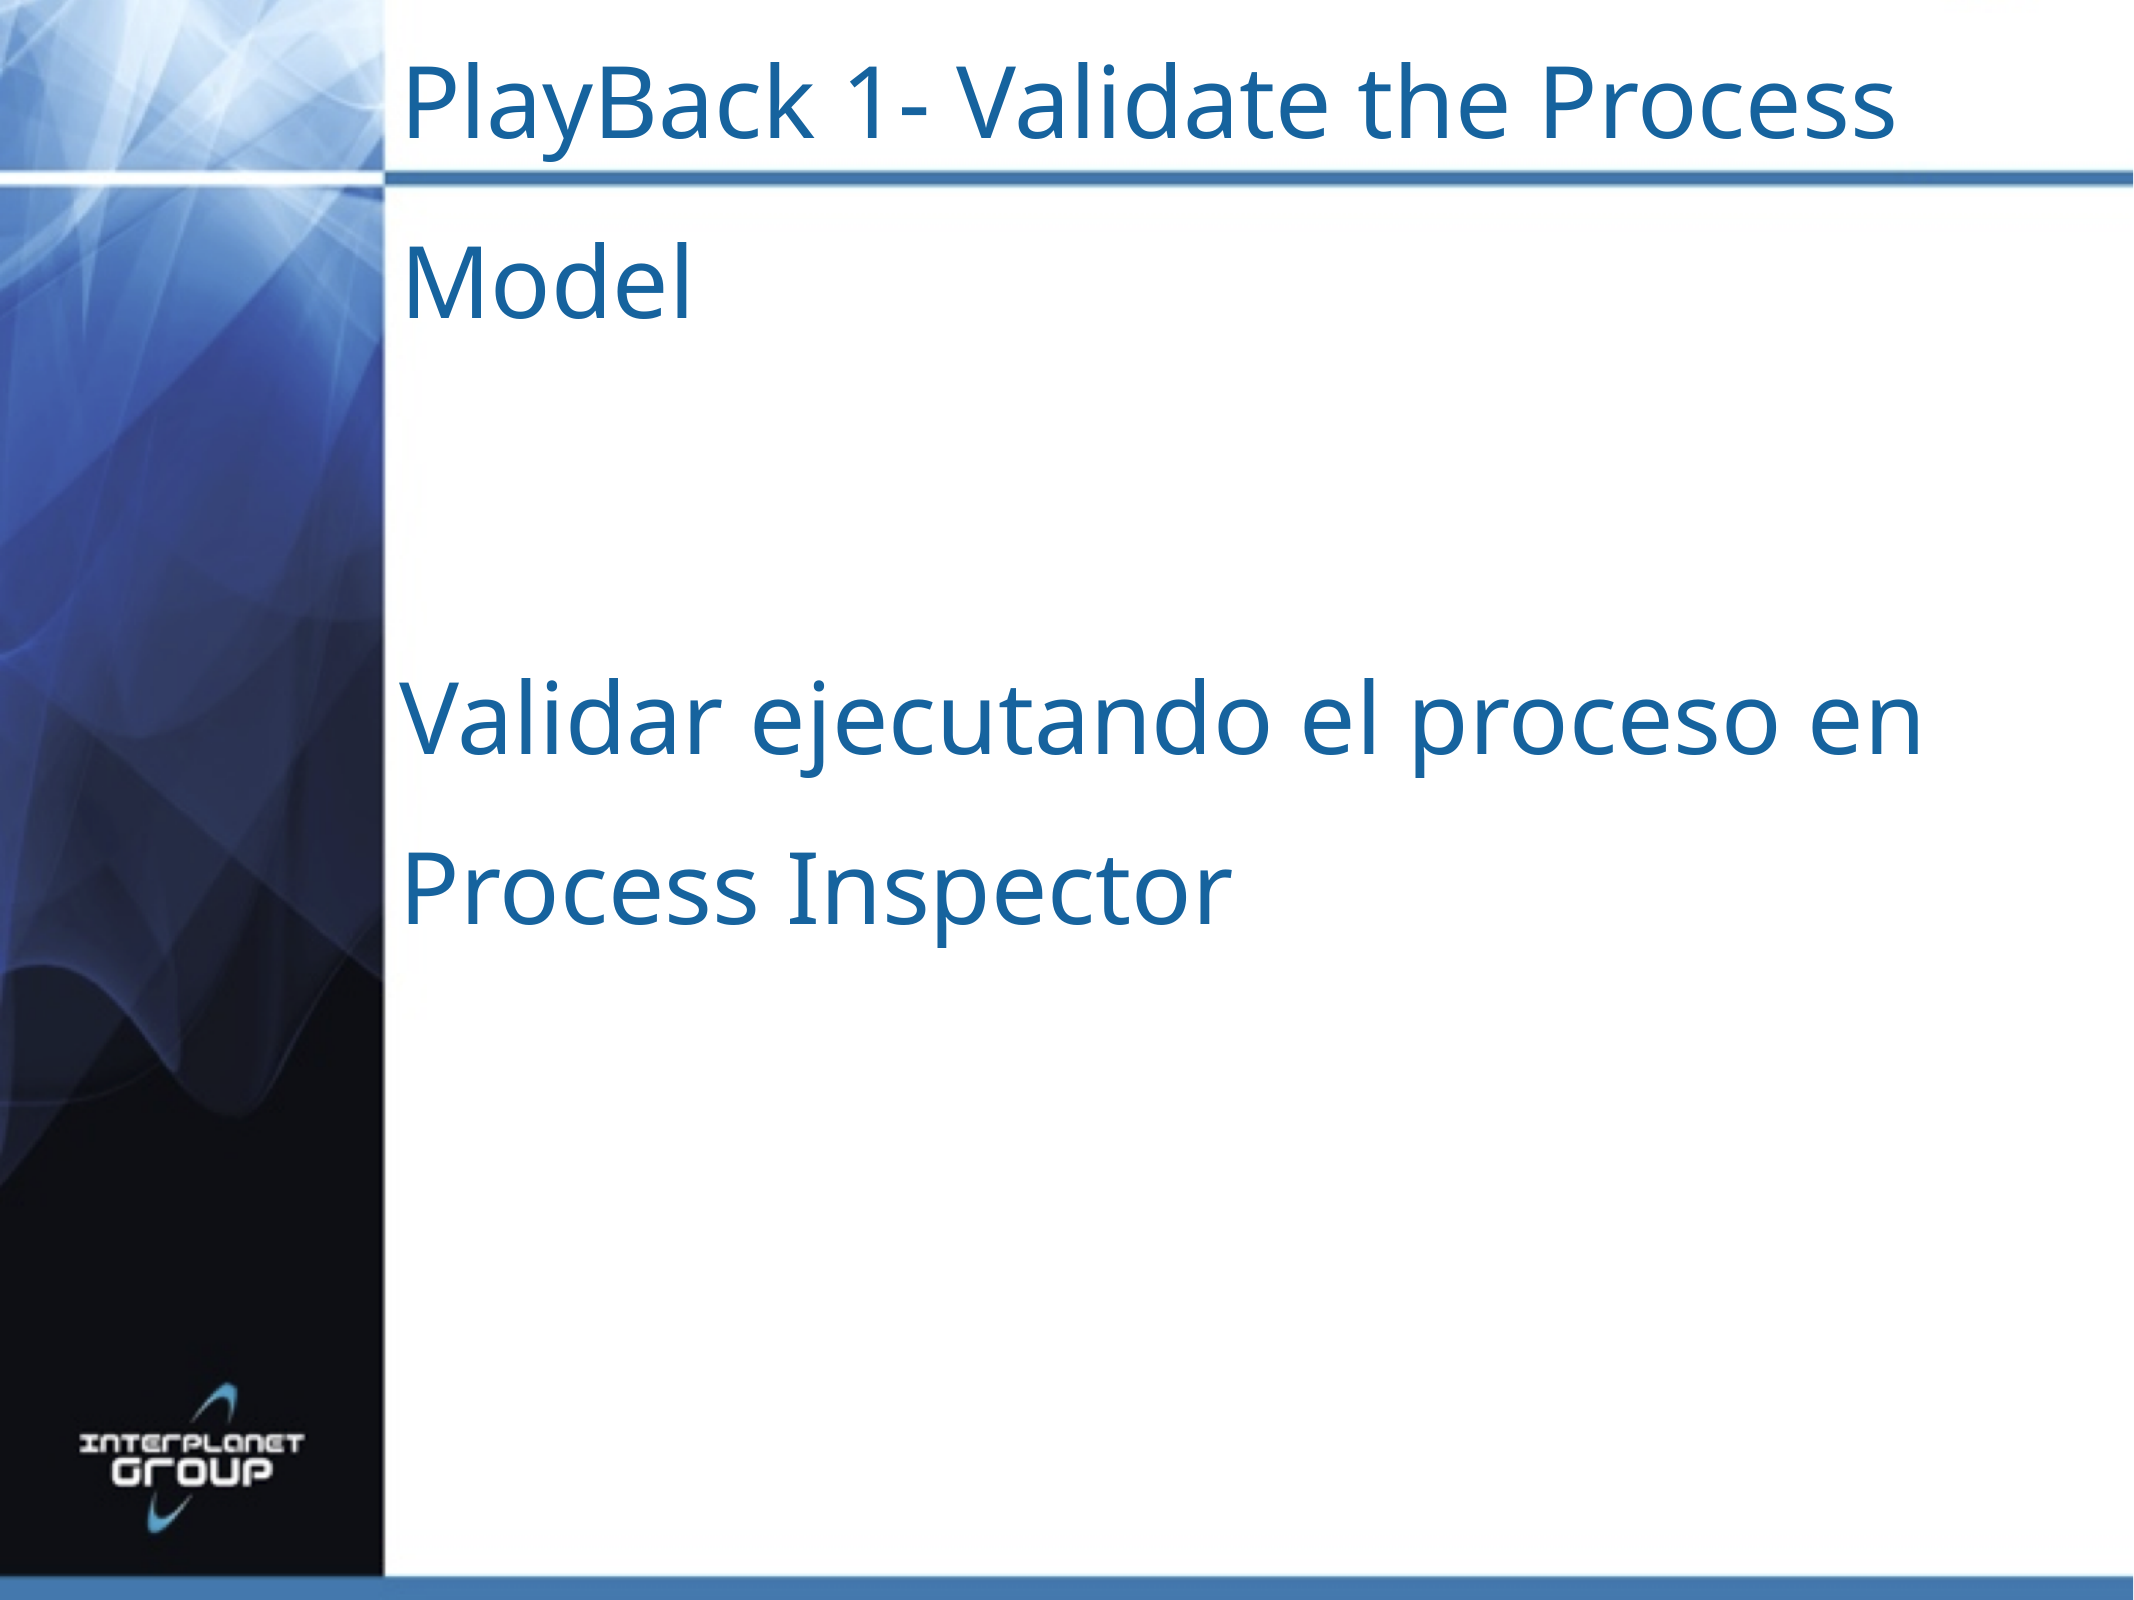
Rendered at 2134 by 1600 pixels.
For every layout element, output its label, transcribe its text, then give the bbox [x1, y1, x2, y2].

title PlayBack 1- Validate the Process Model [391, 0, 2134, 201]
list Validar ejecutando el proceso en Process Inspector [391, 335, 2109, 1264]
picture [0, 0, 2134, 1600]
